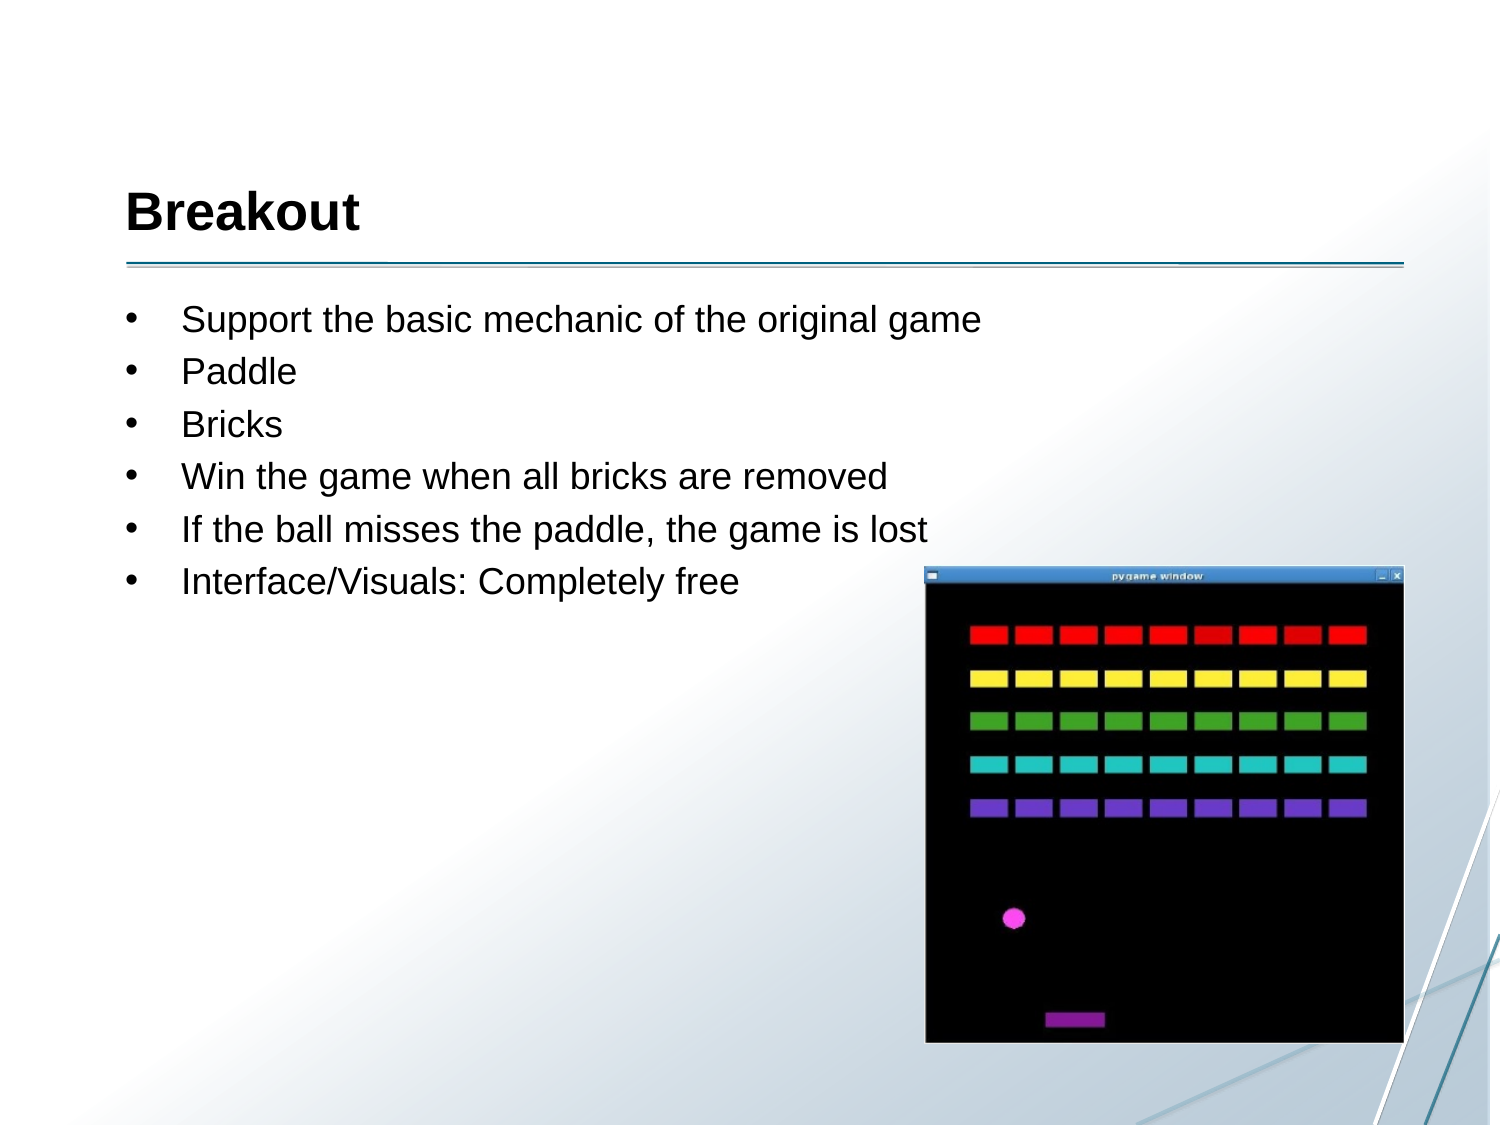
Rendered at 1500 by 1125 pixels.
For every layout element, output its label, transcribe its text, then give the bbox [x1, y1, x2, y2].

title Breakout [109, 49, 1403, 249]
picture [924, 565, 1405, 1044]
list Support the basic mechanic of the original game Paddle Bricks Win the game when all bricks are removed If the ball misses the paddle, the game is lost Interface/Visuals: Completely free [109, 287, 1404, 1005]
